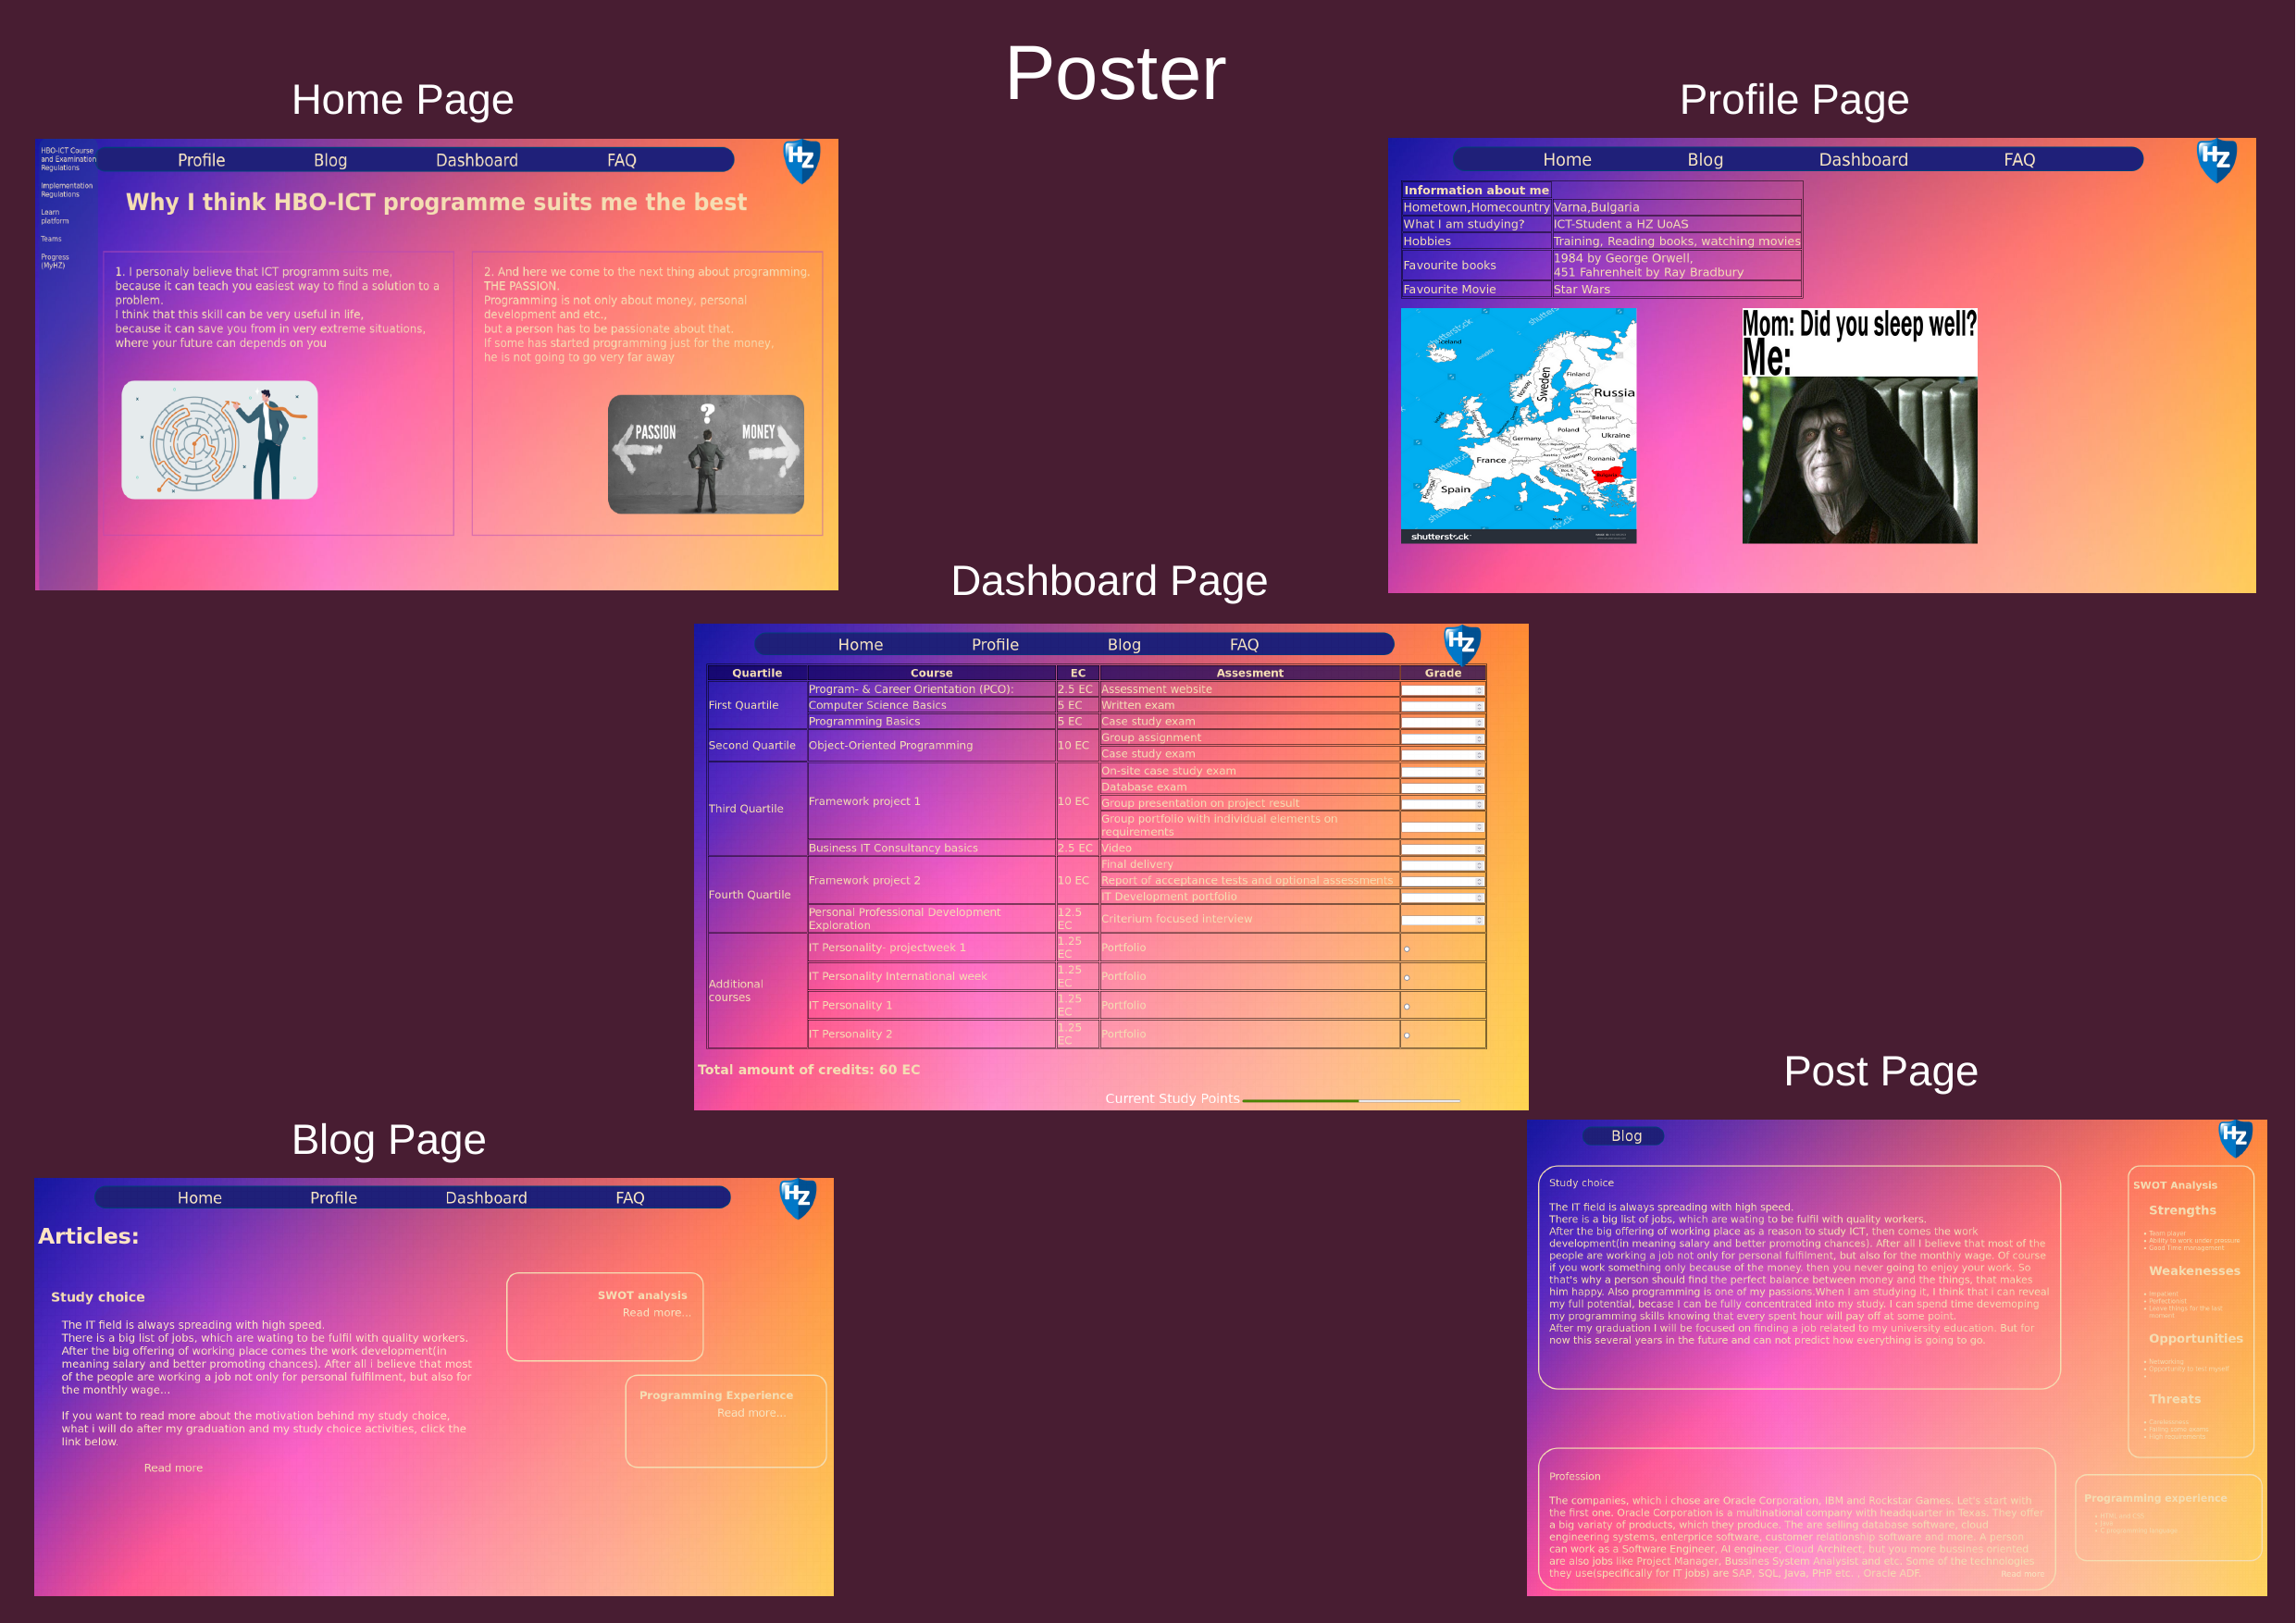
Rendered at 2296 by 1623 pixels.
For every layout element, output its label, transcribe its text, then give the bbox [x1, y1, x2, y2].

text_box Blog Page [278, 1109, 556, 1179]
text_box Profile Page [1666, 69, 1944, 140]
picture [694, 624, 1529, 1111]
picture [1527, 1120, 2267, 1597]
picture [34, 139, 838, 590]
text_box Dashboard Page [937, 551, 1320, 660]
text_box Home Page [278, 69, 556, 140]
picture [34, 1178, 834, 1597]
picture [1388, 138, 2256, 593]
title Poster [982, 30, 1250, 117]
text_box Post Page [1769, 1041, 2048, 1111]
